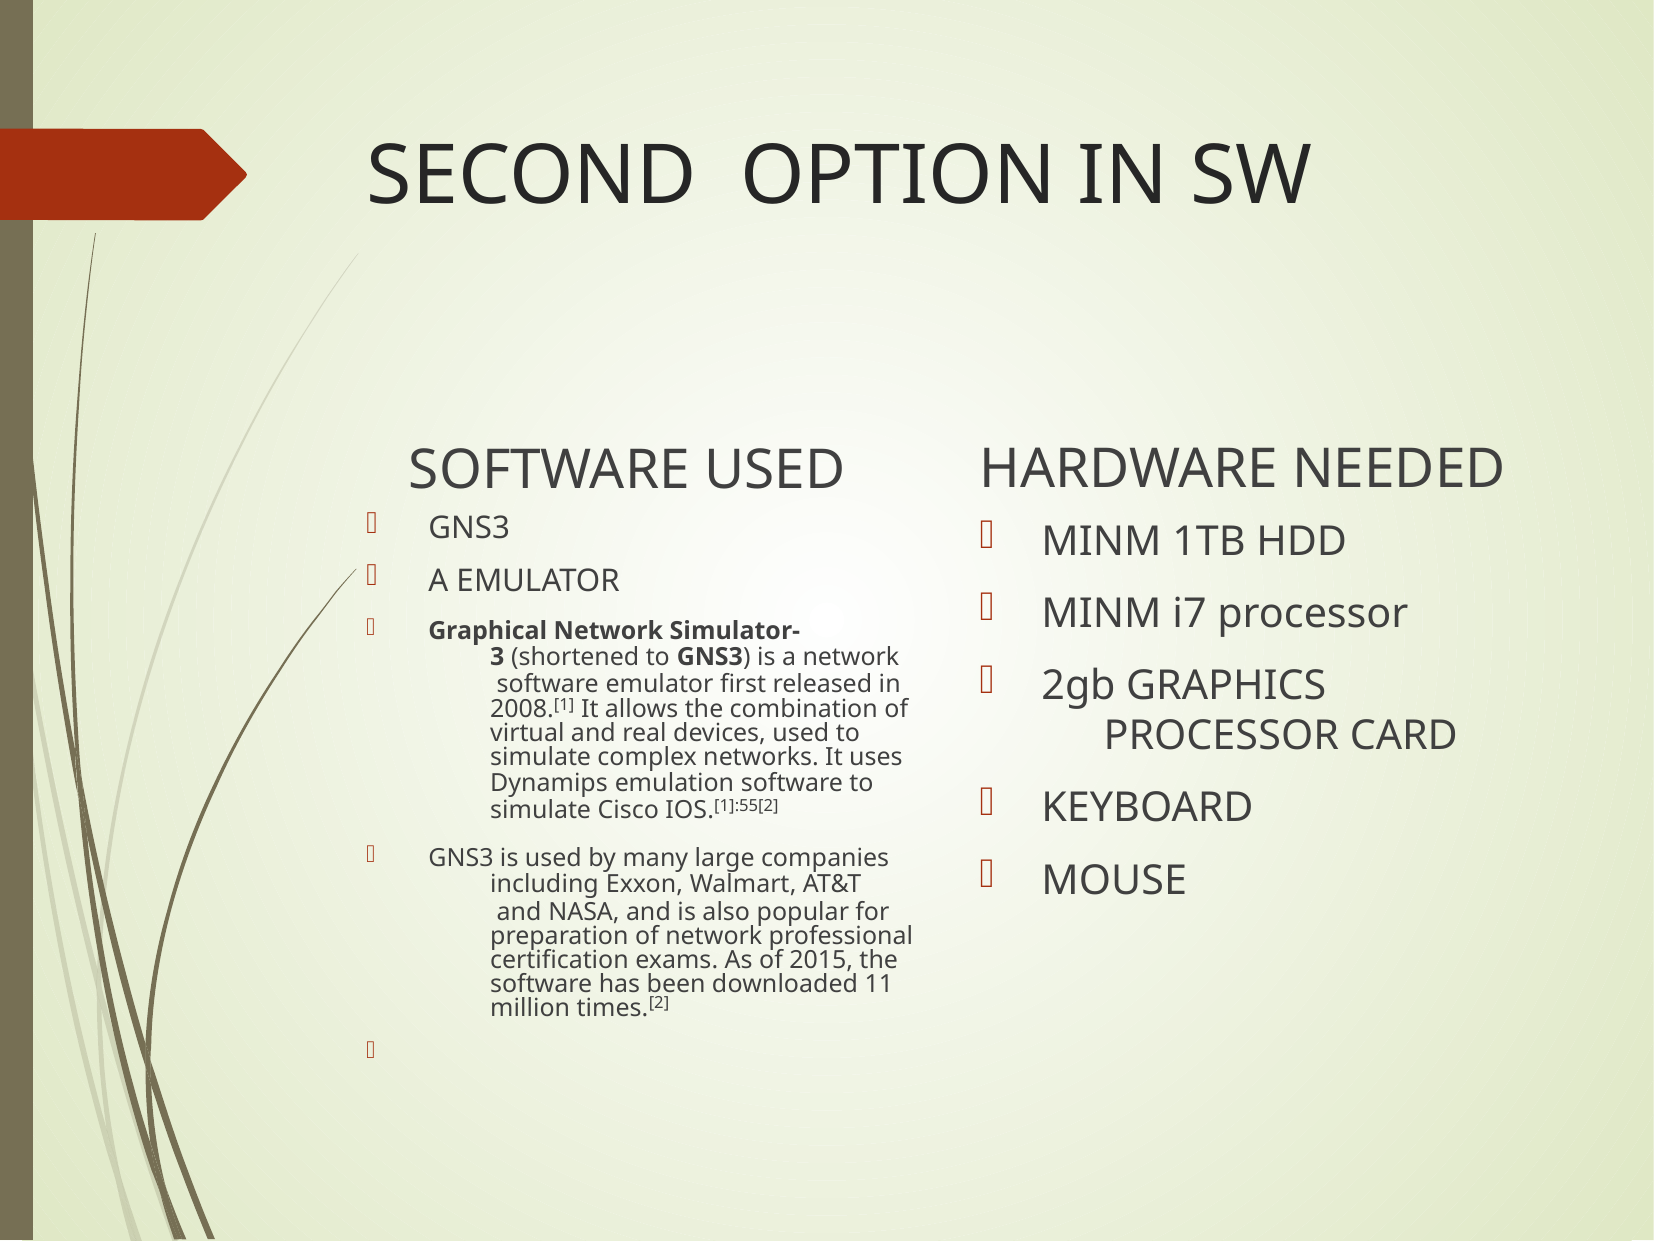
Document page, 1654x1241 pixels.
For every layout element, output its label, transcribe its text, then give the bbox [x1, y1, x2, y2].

list MINM 1TB HDD MINM i7 processor 2gb GRAPHICS PROCESSOR CARD KEYBOARD MOUSE [964, 506, 1543, 1068]
list GNS3 A EMULATOR Graphical Network Simulator-3 (shortened to GNS3) is a network software emulator first released in 2008.[1] It allows the combination of virtual and real devices, used to simulate complex networks. It uses Dynamips emulation software to simulate Cisco IOS.[1]:55[2] GNS3 is used by many large companies including Exxon, Walmart, AT&T and NASA, and is also popular for preparation of network professional certification exams. As of 2015, the software has been downloaded 11 million times.[2] [351, 506, 930, 1069]
title SECOND OPTION IN SW [351, 112, 1544, 345]
list HARDWARE NEEDED [964, 402, 1543, 506]
list SOFTWARE USED [351, 402, 930, 506]
